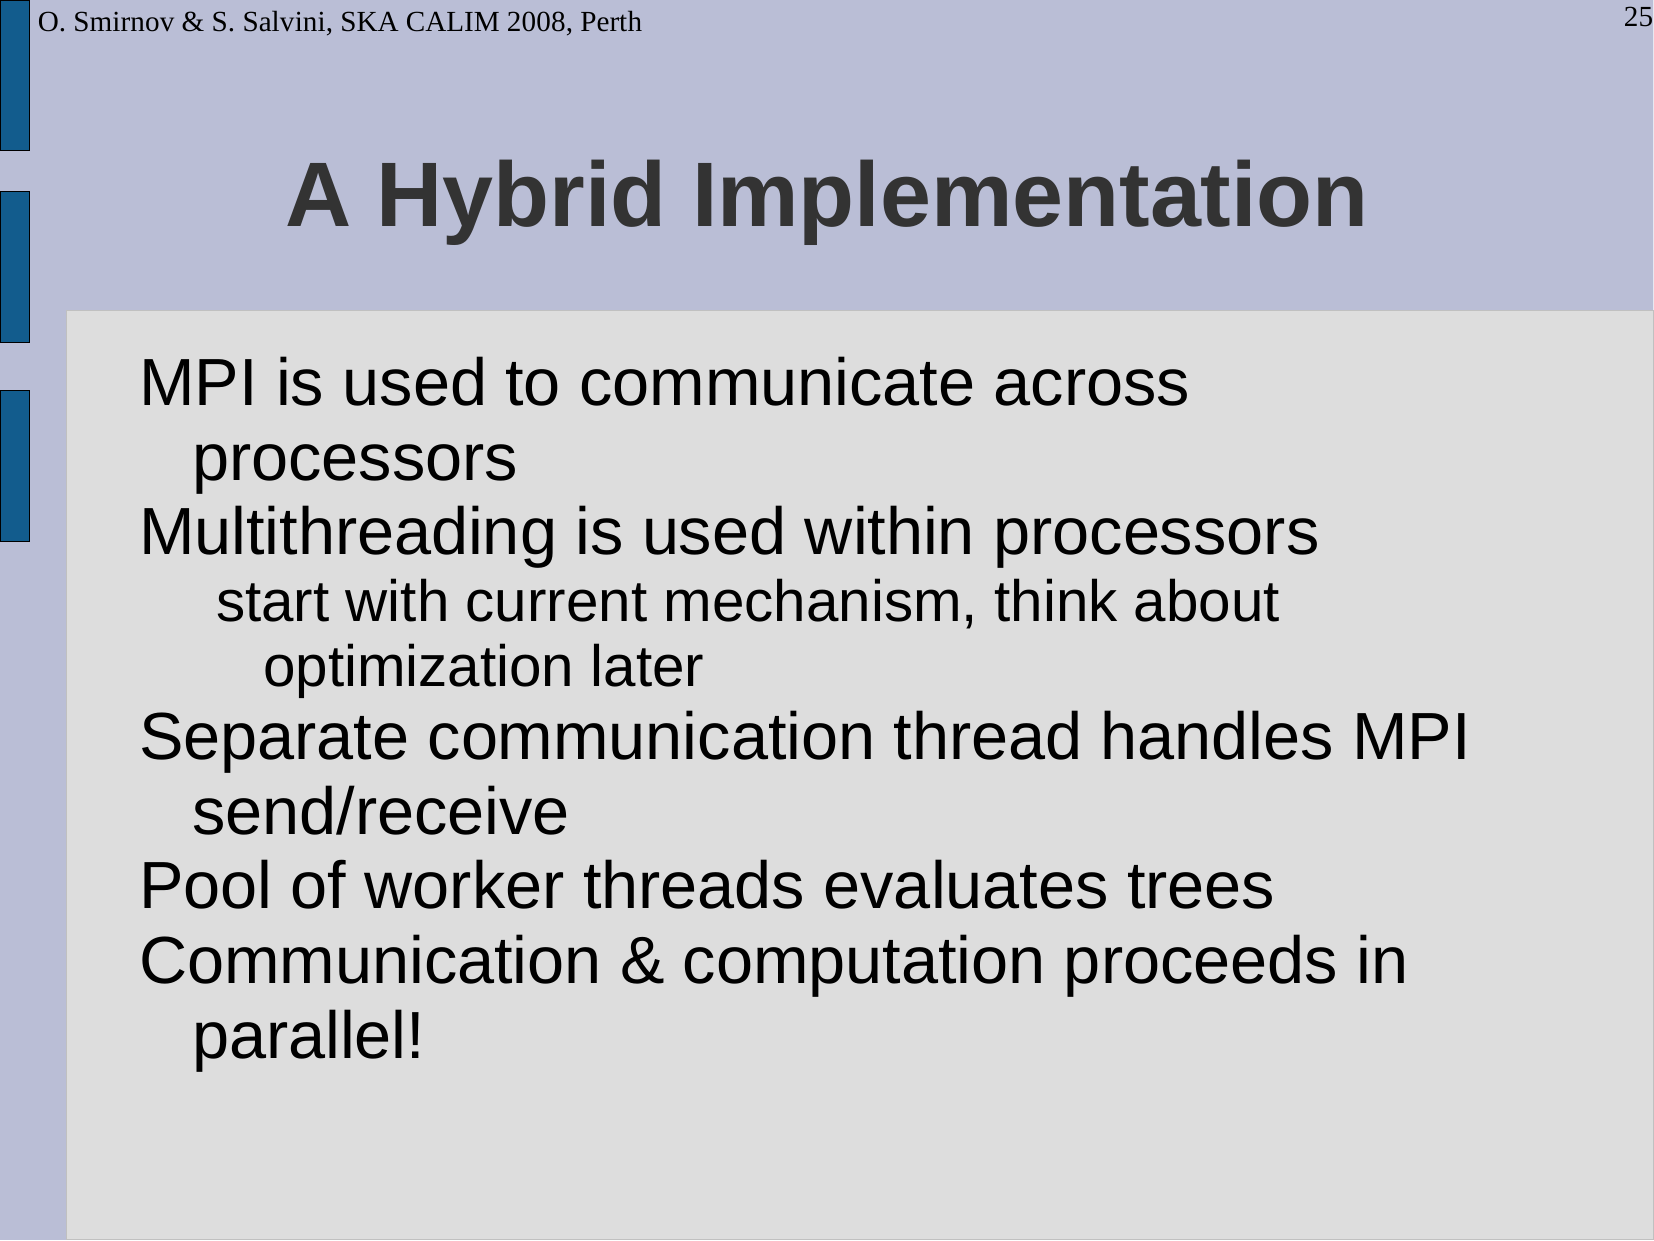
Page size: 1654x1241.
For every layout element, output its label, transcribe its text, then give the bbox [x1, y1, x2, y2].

list MPI is used to communicate across processors Multithreading is used within processors start with current mechanism, think about optimization later Separate communication thread handles MPI send/receive Pool of worker threads evaluates trees Communication & computation proceeds in parallel! [121, 344, 1534, 1127]
title A Hybrid Implementation [121, 91, 1534, 299]
